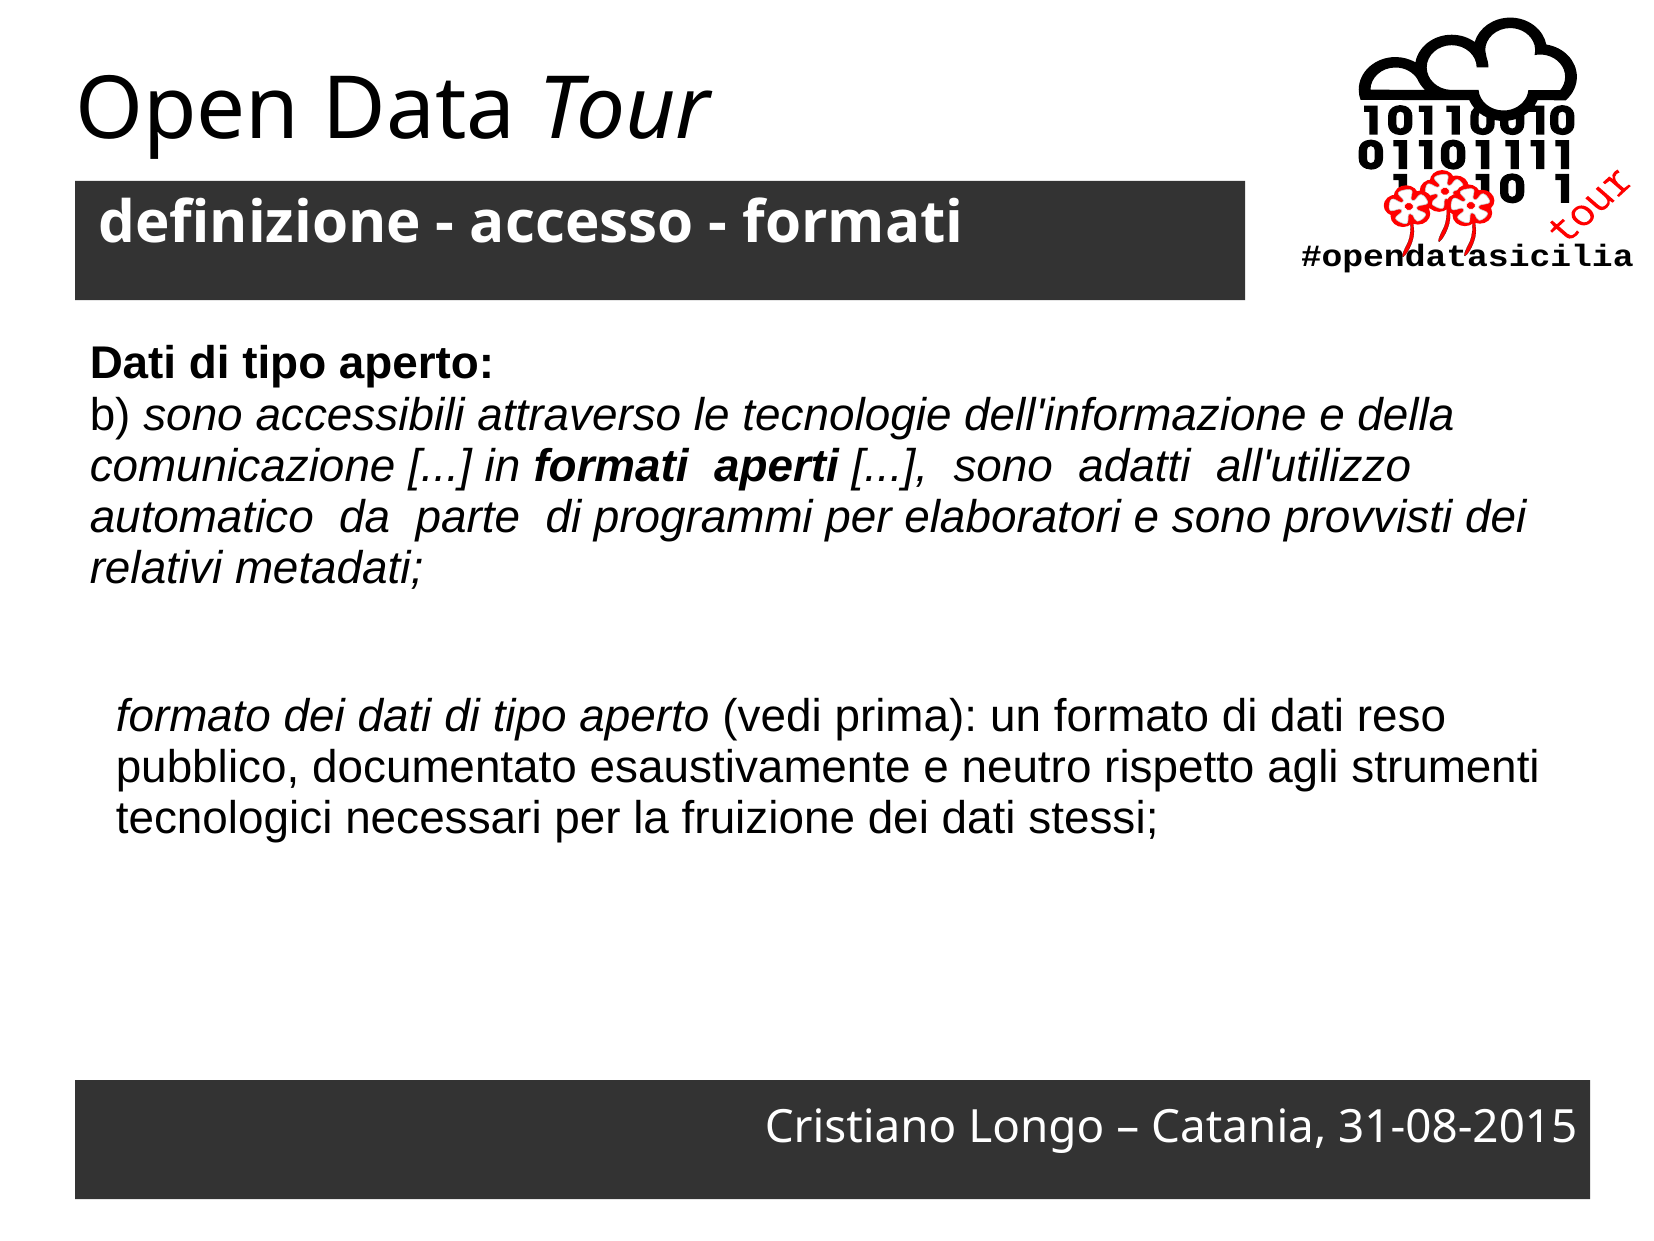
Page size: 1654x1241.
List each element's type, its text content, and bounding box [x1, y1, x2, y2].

list definizione - accesso - formati [75, 180, 1246, 301]
picture [1302, 17, 1633, 273]
list Cristiano Longo – Catania, 31-08-2015 [75, 1080, 1591, 1200]
list Open Data Tour [75, 45, 1246, 165]
text_box Dati di tipo aperto: b) sono accessibili attraverso le tecnologie dell'informazione e della comunicazione [...] in formati aperti [...], sono adatti all'utilizzo automatico da parte di programmi per elaboratori e sono provvisti dei relativi metadati; [75, 330, 1561, 602]
text_box formato dei dati di tipo aperto (vedi prima): un formato di dati reso pubblico, documentato esaustivamente e neutro rispetto agli strumenti tecnologici necessari per la fruizione dei dati stessi; [45, 690, 1546, 886]
